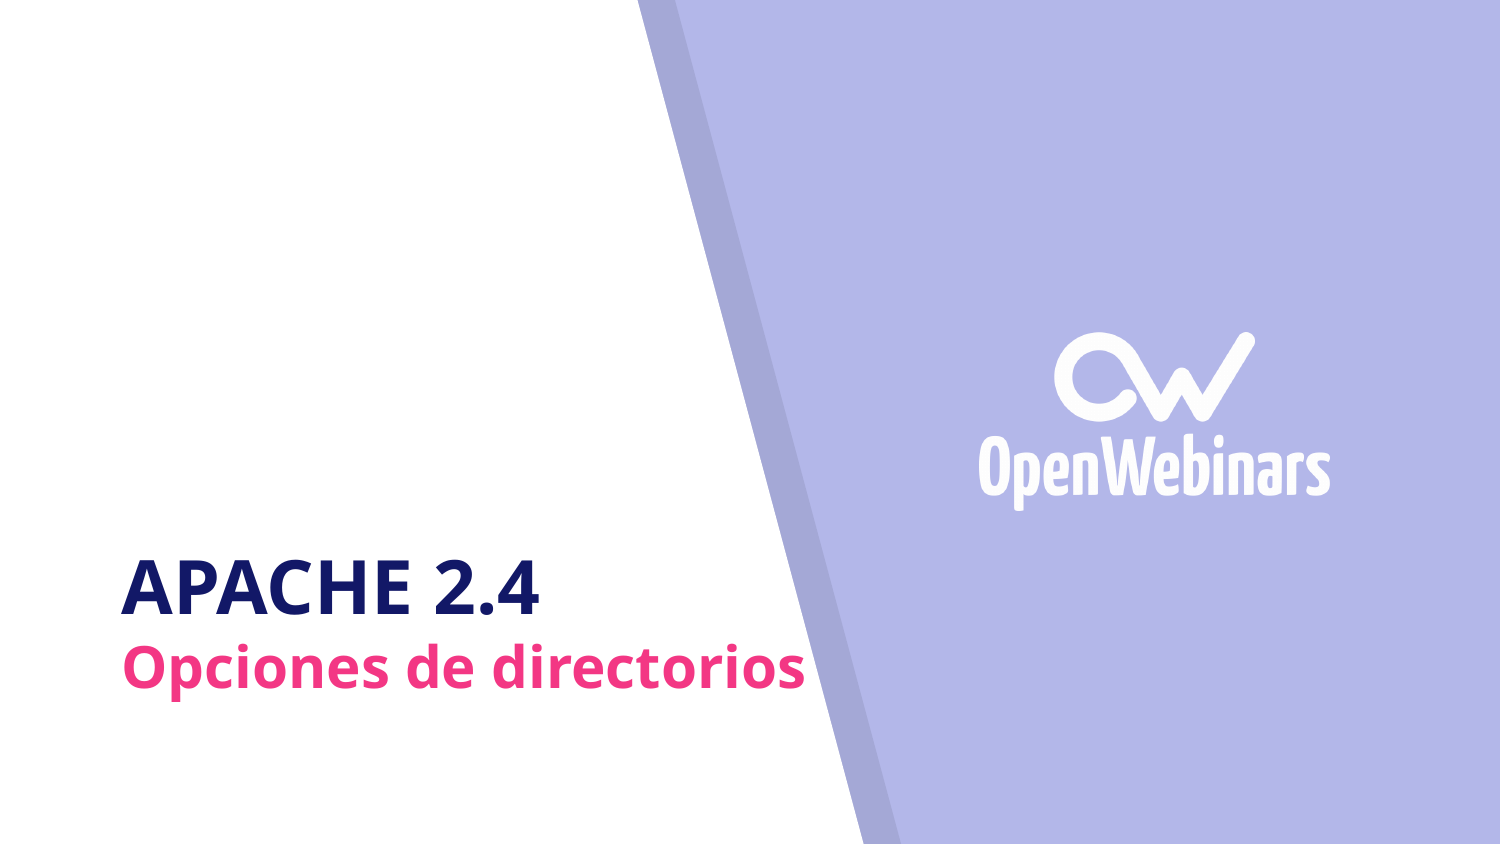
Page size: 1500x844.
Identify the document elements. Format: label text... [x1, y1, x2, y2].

picture [979, 332, 1330, 512]
title APACHE 2.4 Opciones de directorios [106, 520, 945, 715]
